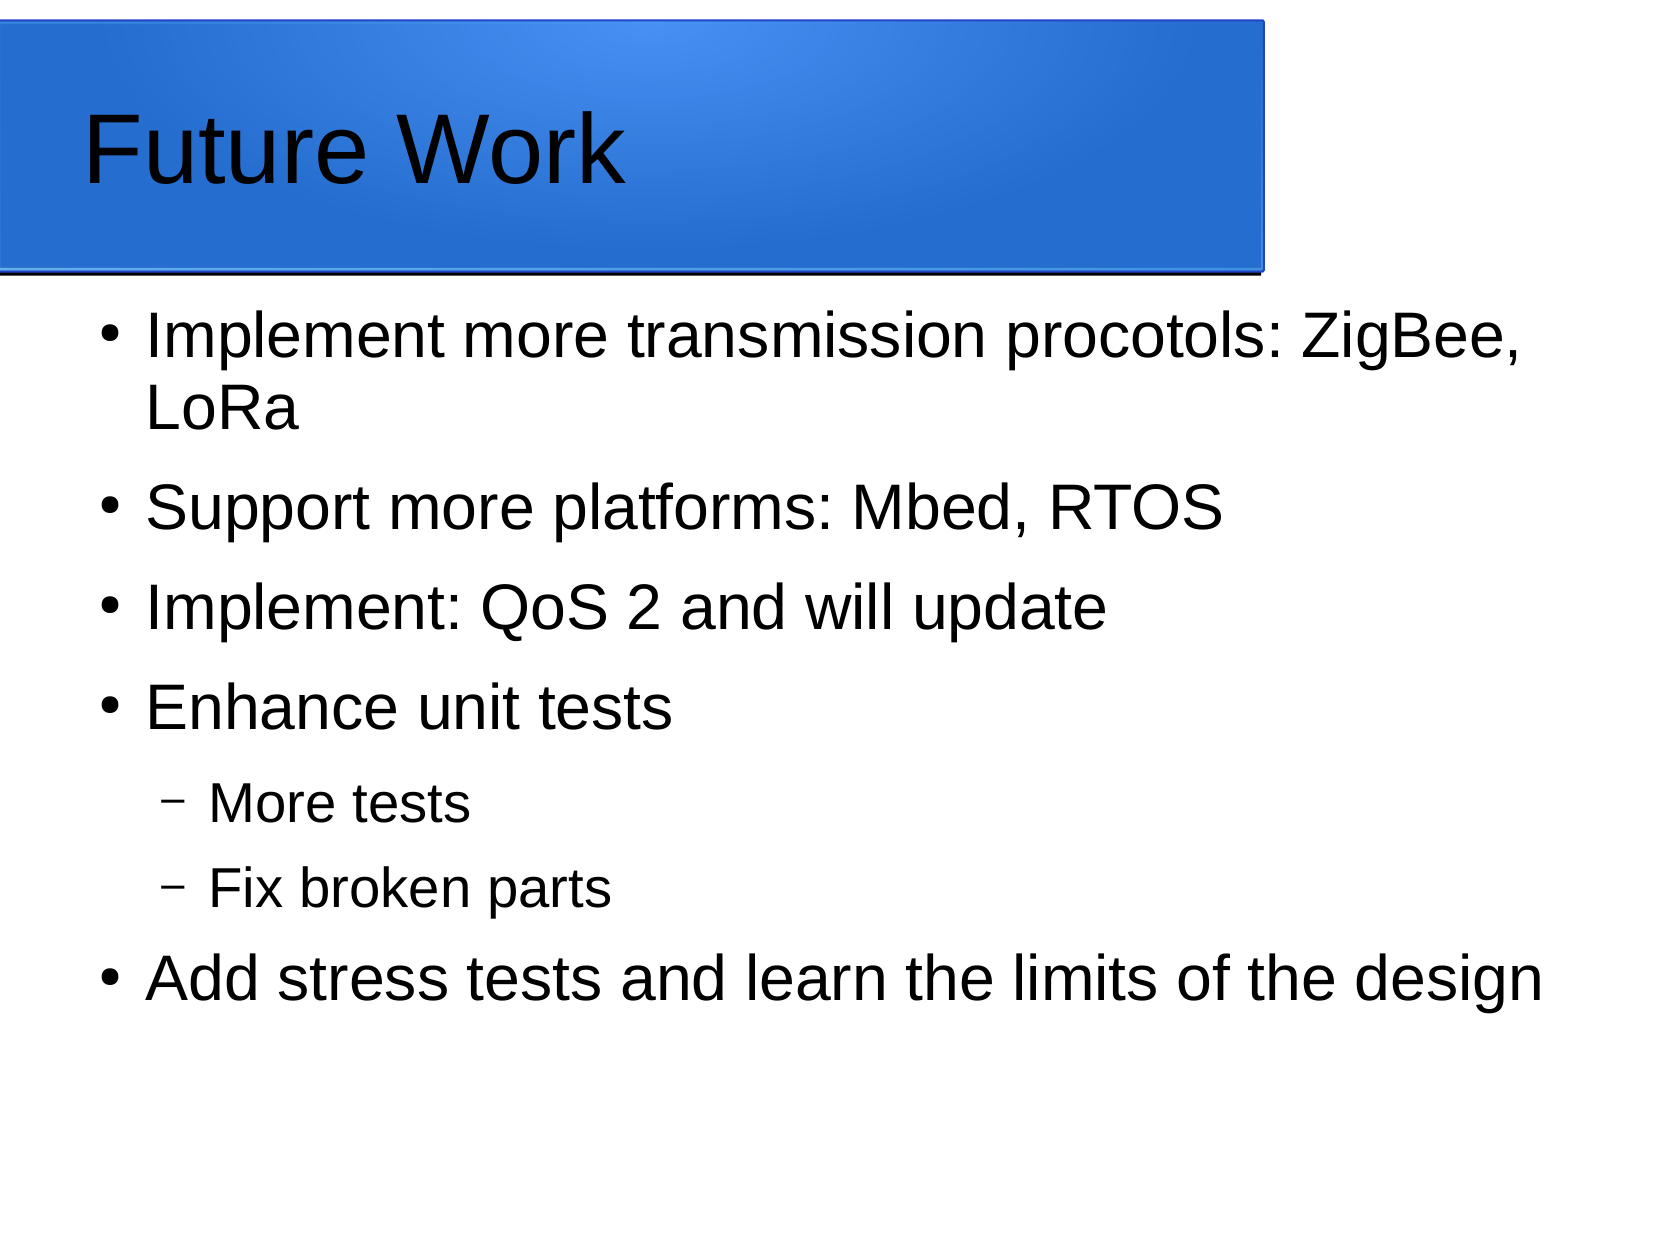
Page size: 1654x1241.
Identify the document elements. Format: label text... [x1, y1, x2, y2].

list Implement more transmission procotols: ZigBee, LoRa Support more platforms: Mbed, RTOS Implement: QoS 2 and will update Enhance unit tests More tests Fix broken parts Add stress tests and learn the limits of the design [82, 299, 1571, 1019]
title Future Work [82, 47, 1235, 252]
